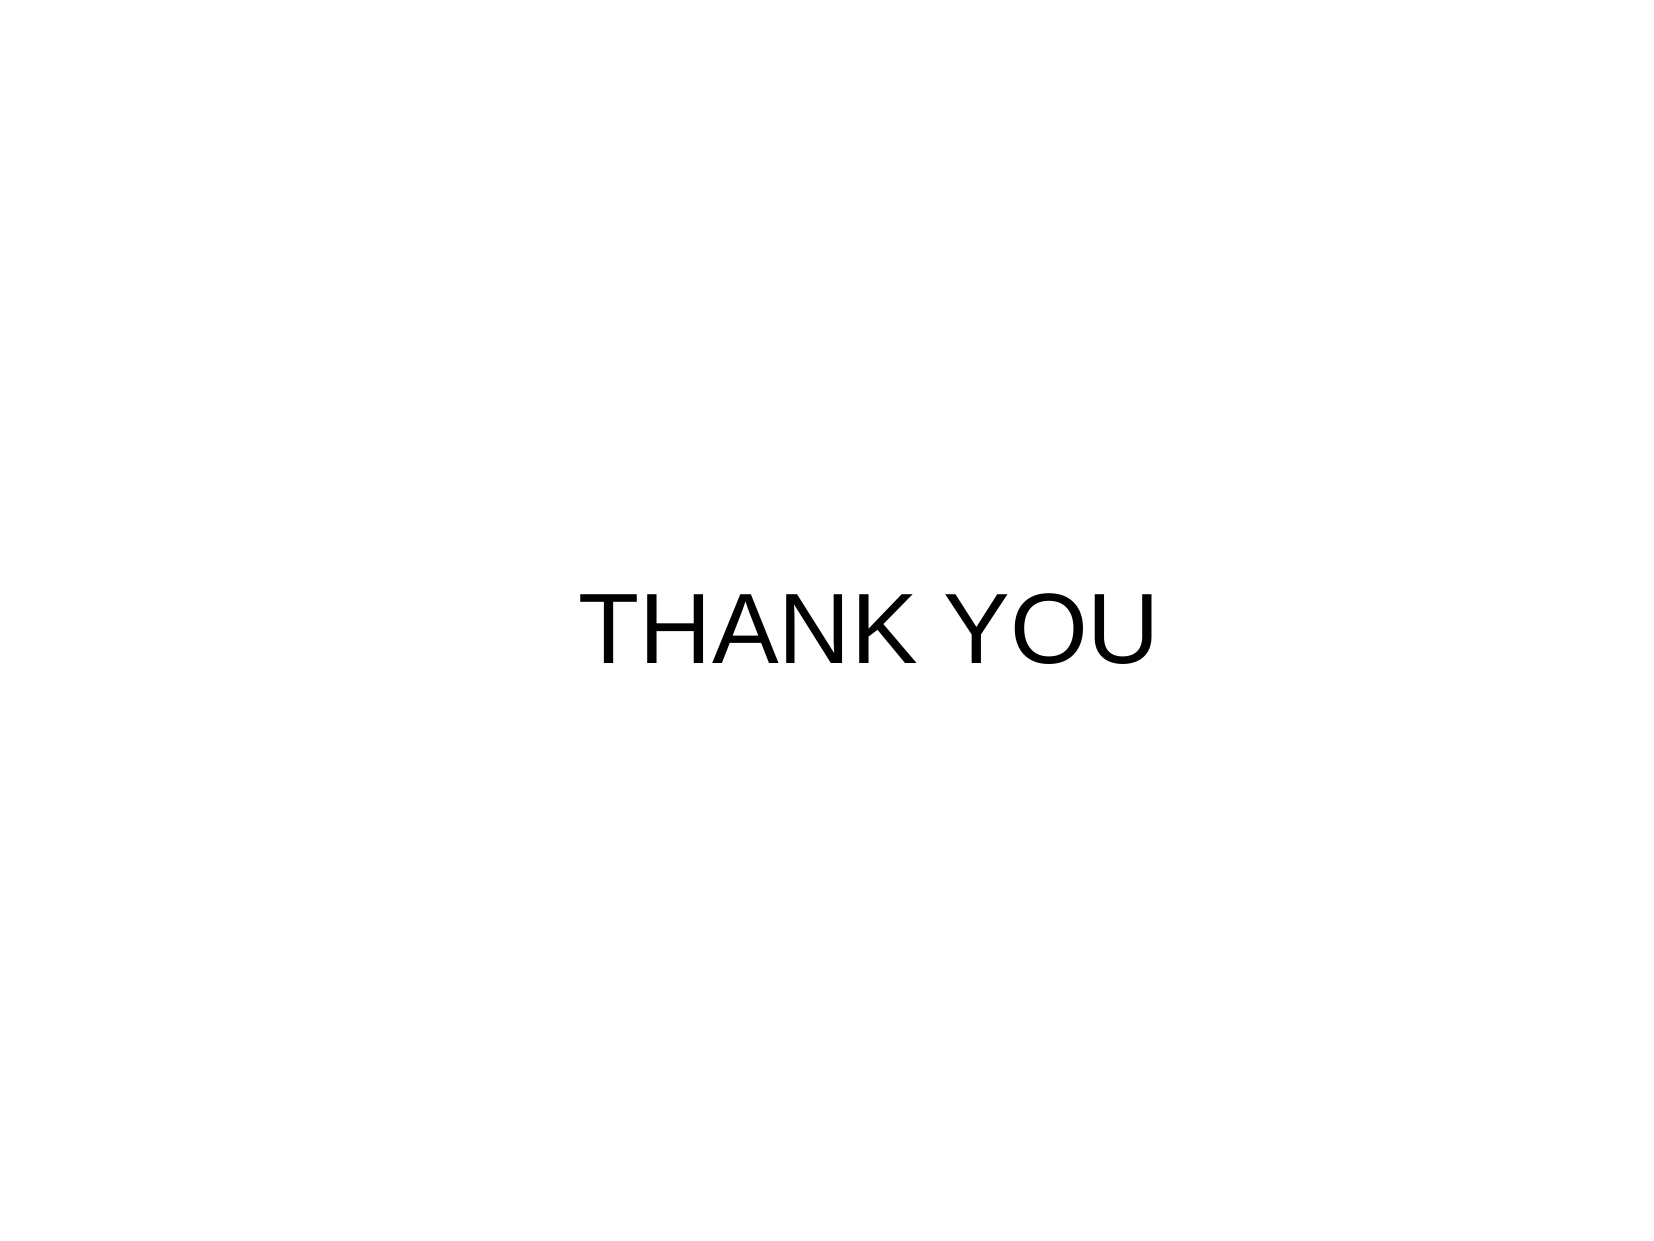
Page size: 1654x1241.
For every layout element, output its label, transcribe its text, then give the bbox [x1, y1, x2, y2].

list THANK YOU [82, 290, 1571, 1010]
